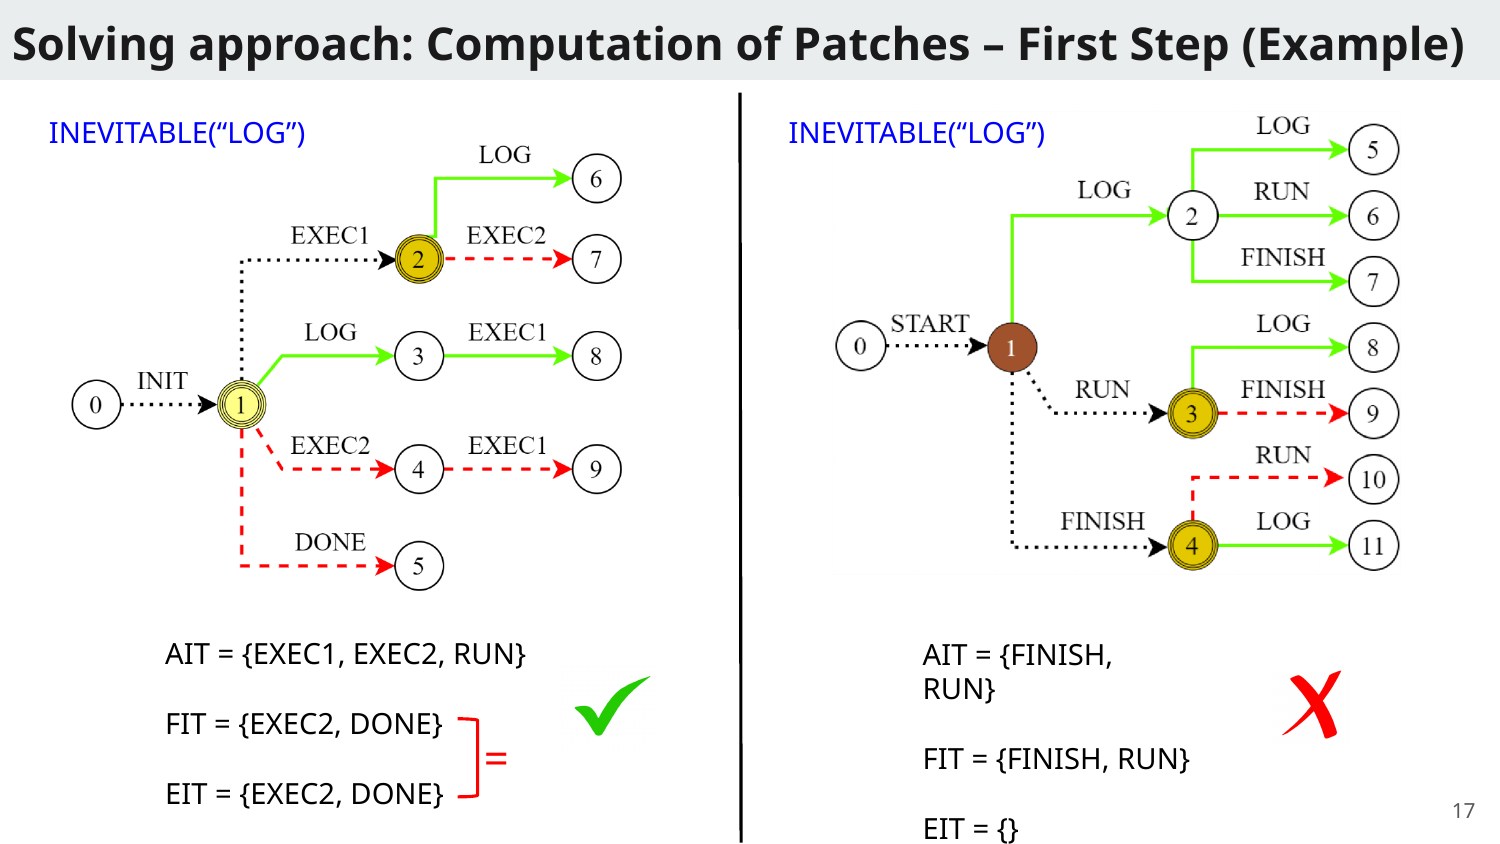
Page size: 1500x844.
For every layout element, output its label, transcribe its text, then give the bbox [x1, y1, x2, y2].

title Solving approach: Computation of Patches – First Step (Example) [0, 0, 1500, 88]
picture [68, 141, 626, 593]
text_box INEVITABLE(“LOG”) [739, 99, 1095, 165]
picture [833, 111, 1401, 575]
text_box AIT = {EXEC1, EXEC2, RUN} FIT = {EXEC2, DONE} EIT = {EXEC2, DONE} [150, 620, 591, 826]
text_box INEVITABLE(“LOG”) [0, 99, 355, 165]
text_box AIT = {FINISH, RUN} FIT = {FINISH, RUN} EIT = {} [907, 620, 1208, 844]
text_box = [468, 716, 508, 799]
picture [1272, 665, 1351, 744]
picture [557, 657, 660, 752]
slide_number <numéro> [1400, 779, 1491, 844]
